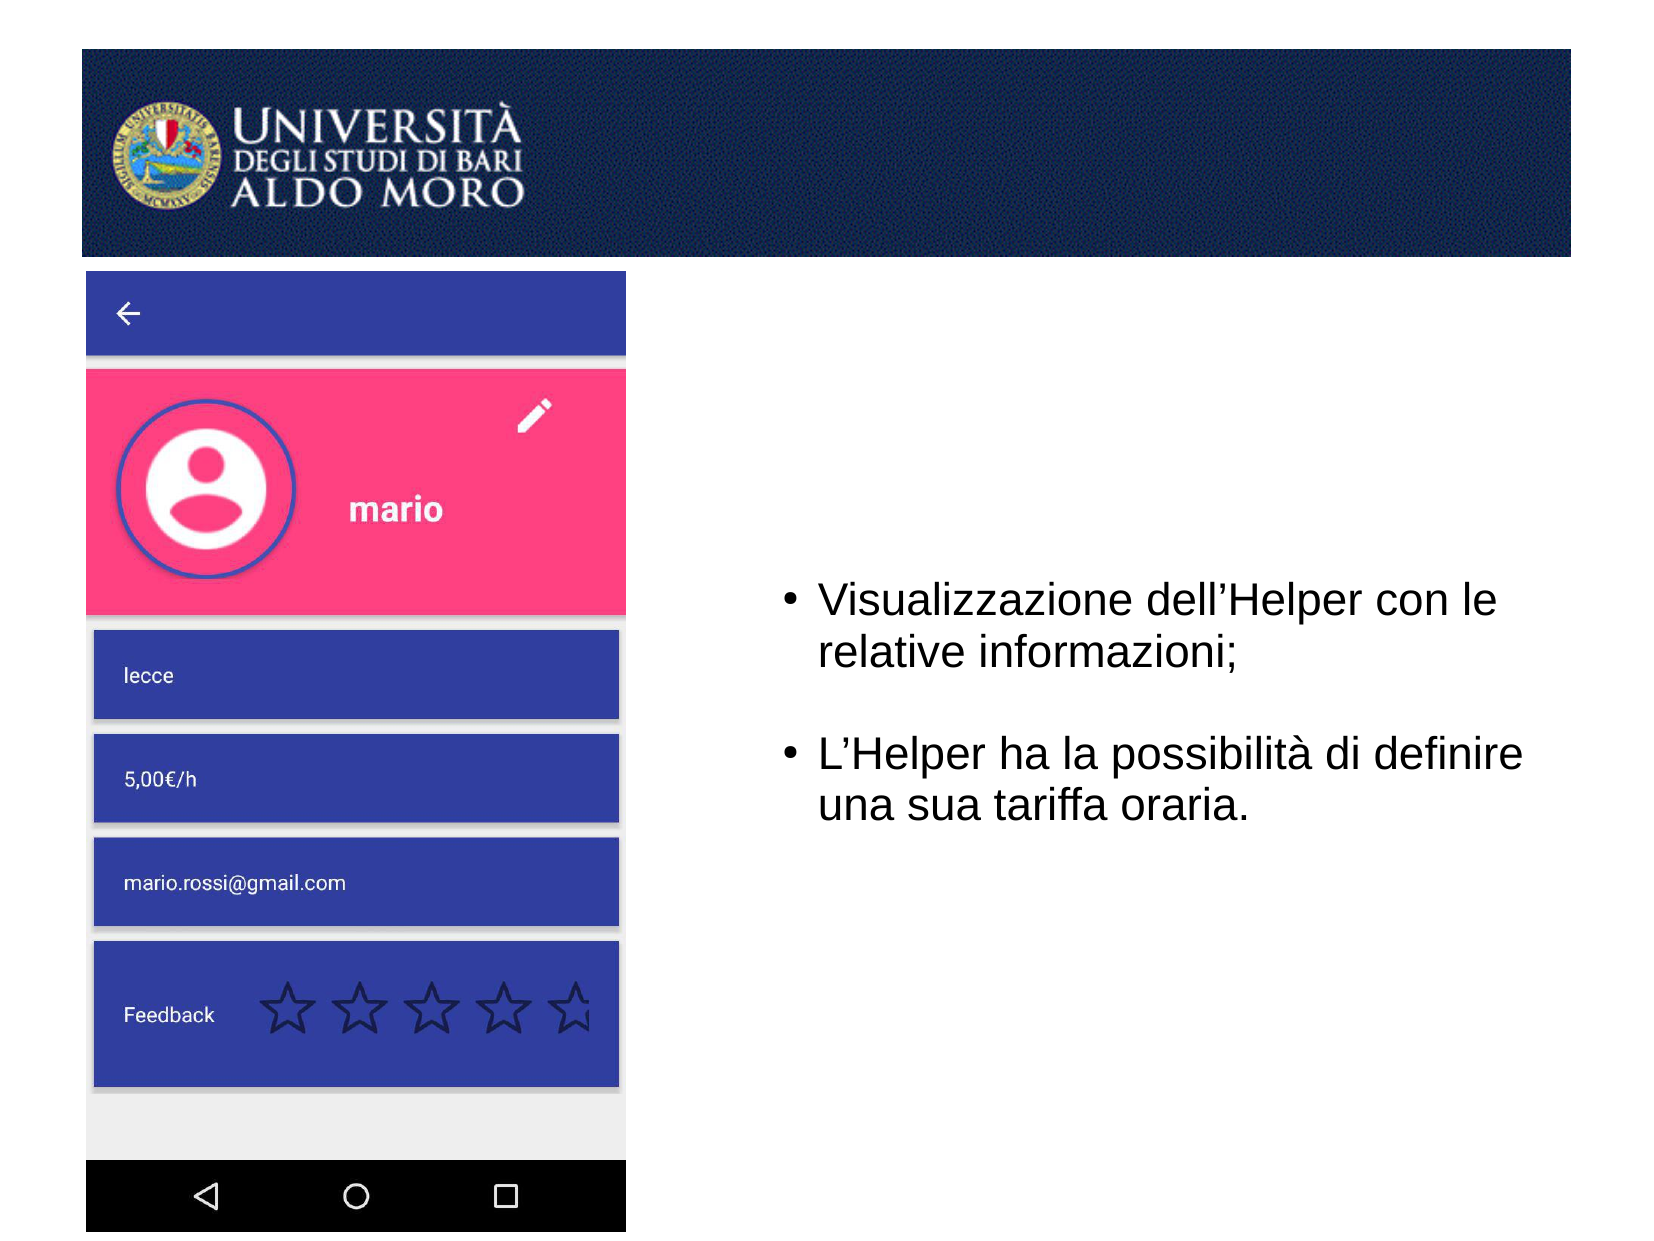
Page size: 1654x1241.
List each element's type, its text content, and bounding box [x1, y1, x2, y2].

text_box Visualizzazione dell’Helper con le relative informazioni; L’Helper ha la possibilità di definire una sua tariffa oraria. [767, 566, 1548, 839]
picture [86, 271, 626, 1232]
picture [82, 49, 1571, 257]
